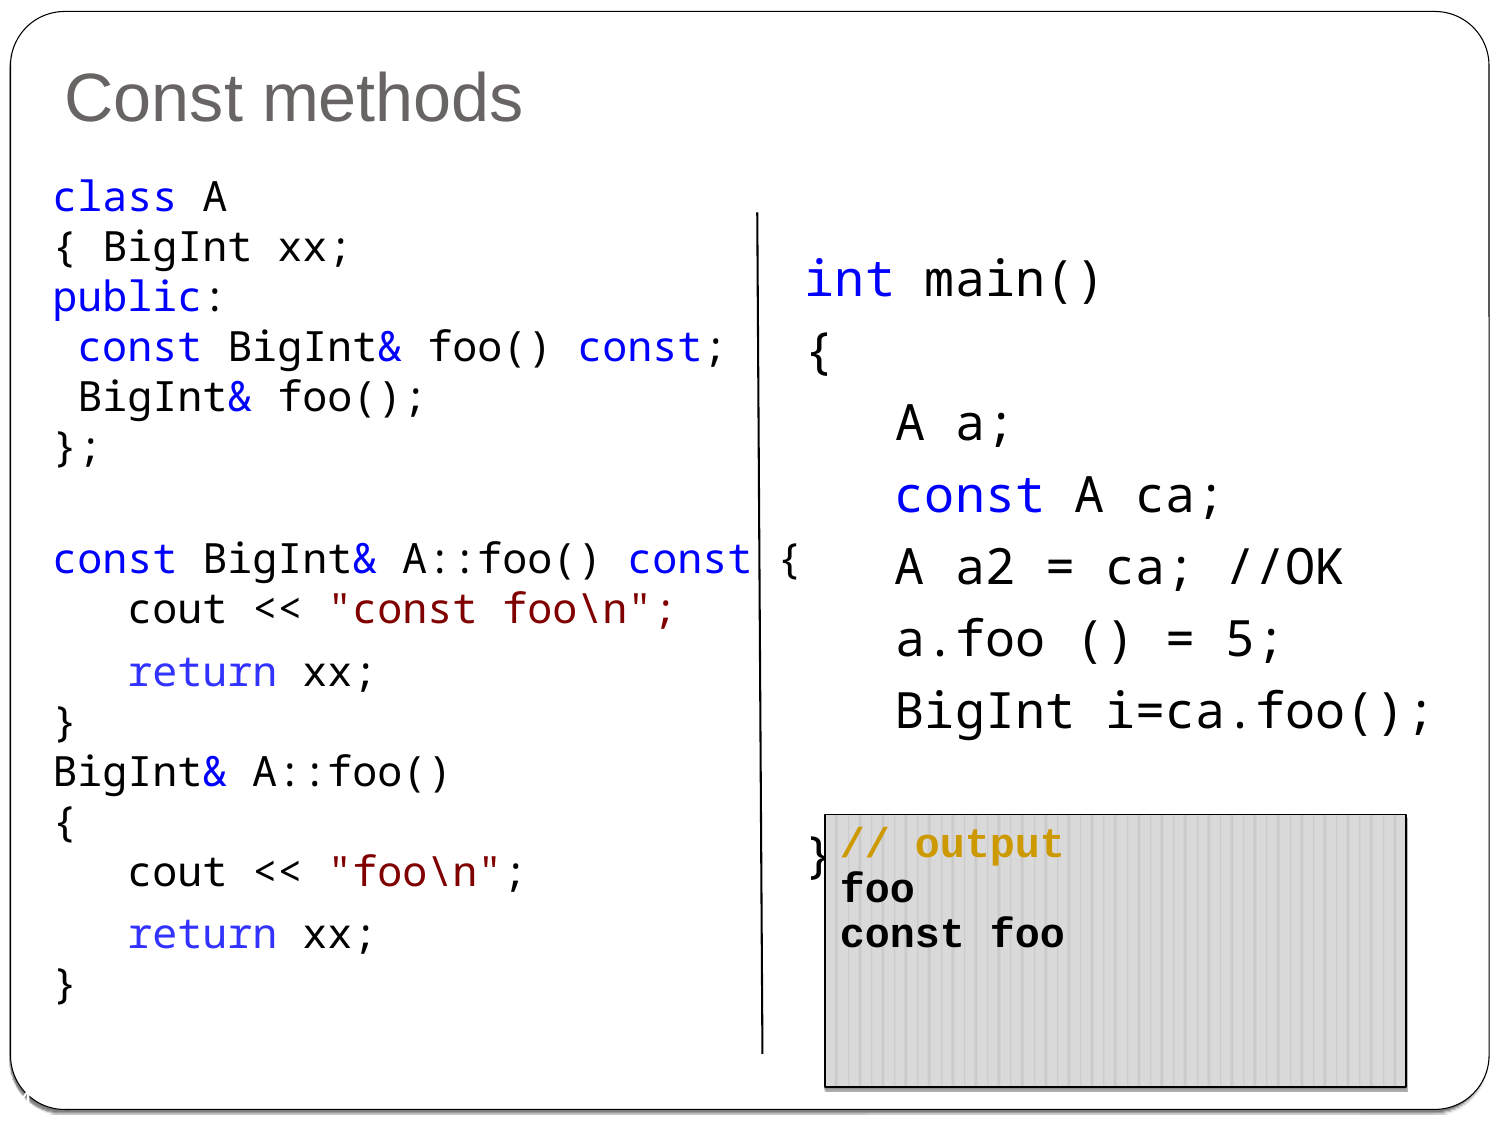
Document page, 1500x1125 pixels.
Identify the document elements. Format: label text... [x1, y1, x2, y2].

title Const methods [50, 45, 1450, 150]
list class A { BigInt xx; public: const BigInt& foo() const; BigInt& foo(); }; const BigInt& A::foo() const { cout << "const foo\n"; return xx; } BigInt& A::foo() { cout << "foo\n"; return xx; } [37, 162, 1463, 1088]
text_box int main() { A a; const A ca; A a2 = ca; //OK a.foo () = 5; BigInt i=ca.foo(); } [774, 212, 1468, 1125]
slide_number <number> [0, 1074, 50, 1125]
text_box // output foo const foo [825, 814, 1407, 1087]
